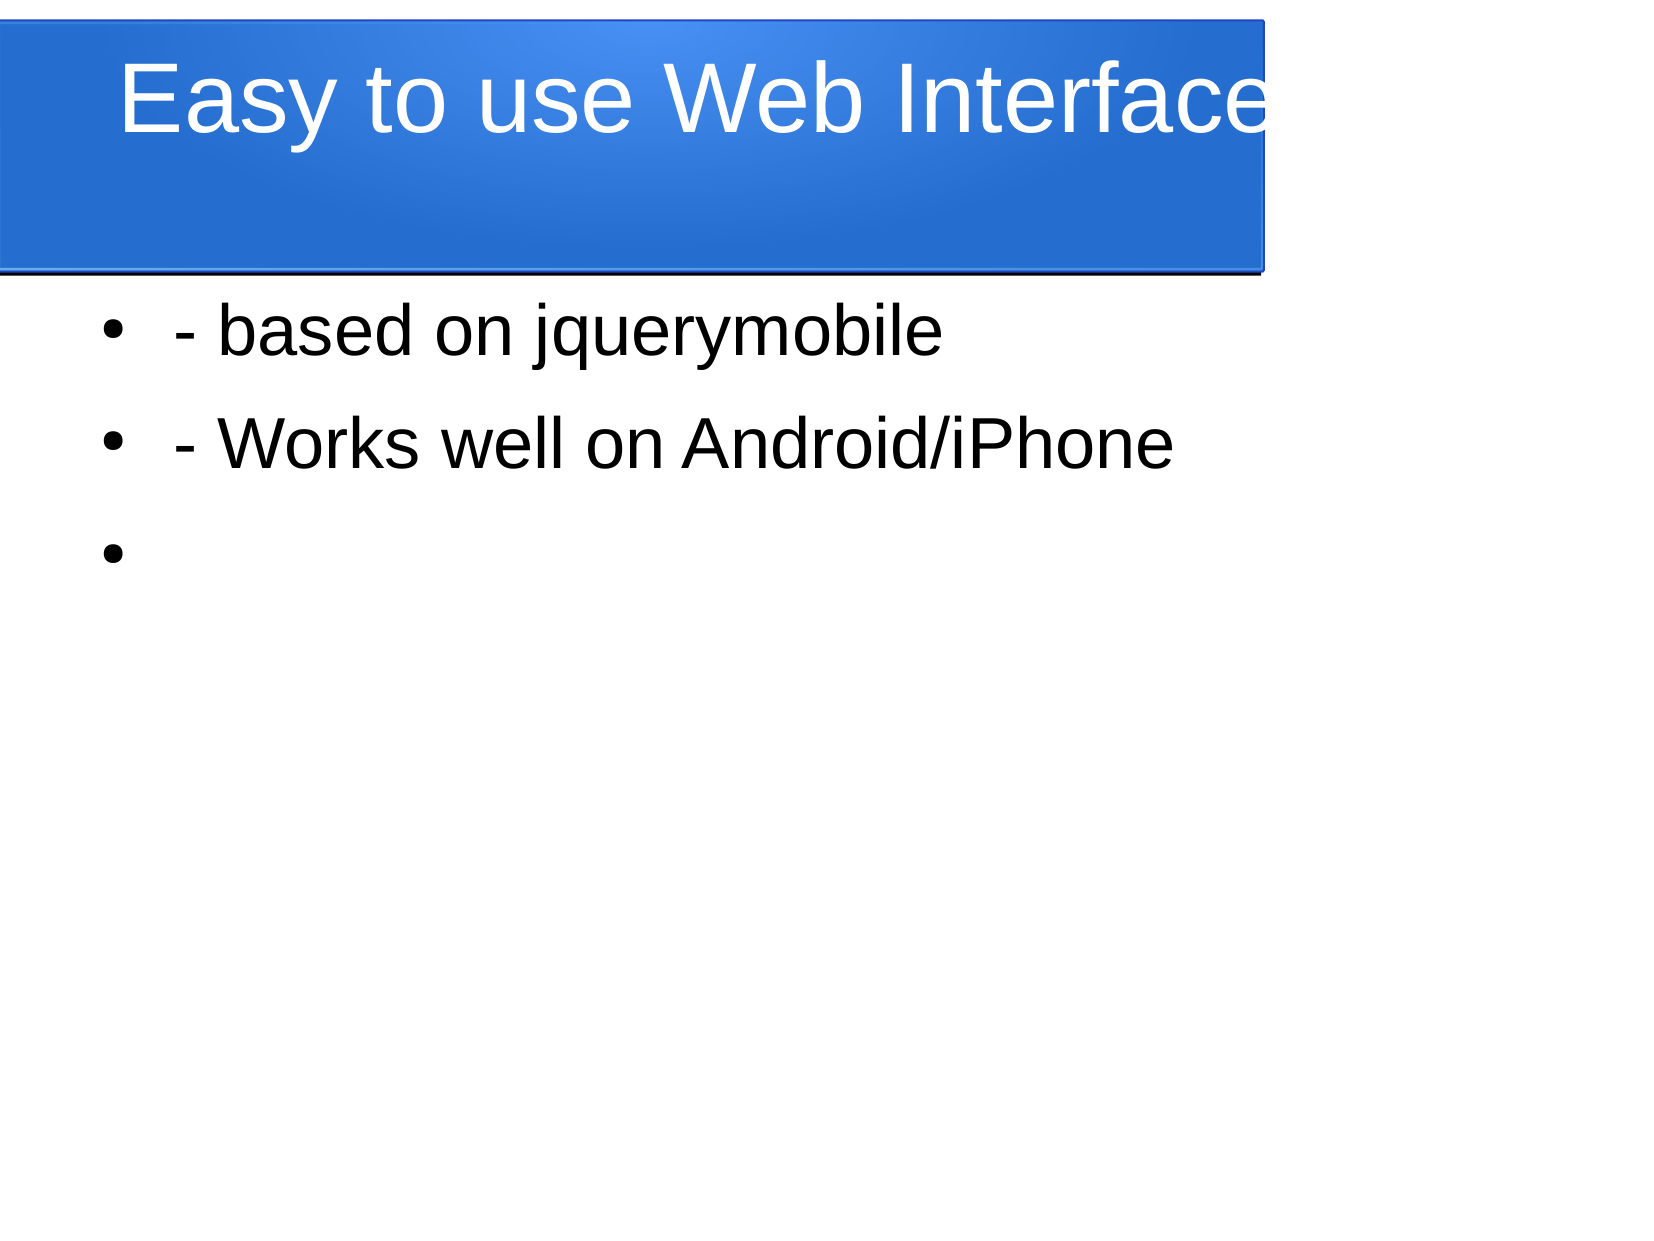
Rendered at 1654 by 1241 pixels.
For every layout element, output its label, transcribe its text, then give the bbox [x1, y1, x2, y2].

list - based on jquerymobile - Works well on Android/iPhone [82, 290, 1538, 1010]
title Easy to use Web Interface [82, 30, 1571, 276]
